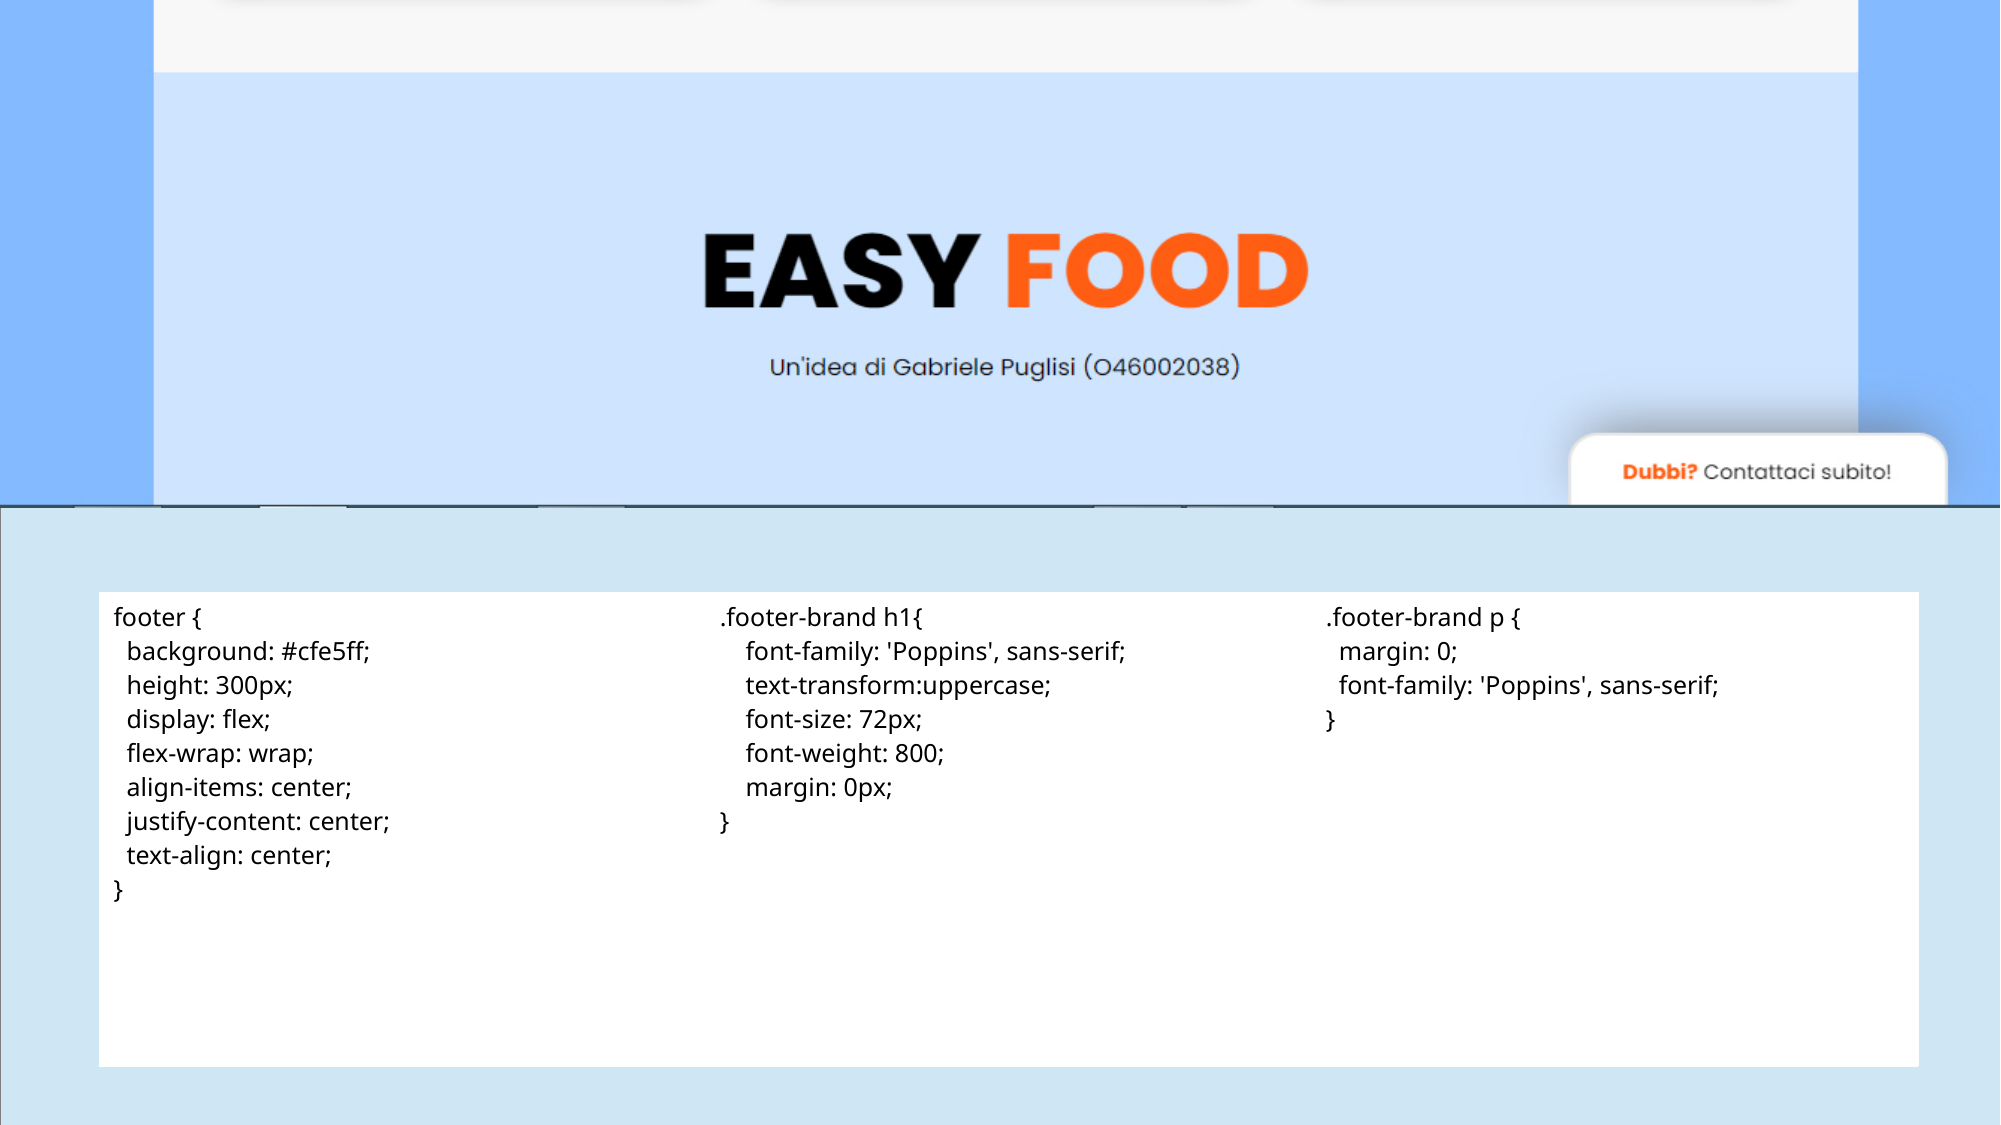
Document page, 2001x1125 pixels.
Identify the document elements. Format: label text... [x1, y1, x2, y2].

table_header .footer-brand h1{ font-family: 'Poppins', sans-serif; text-transform:uppercase; font-size: 72px; font-weight: 800; margin: 0px; } [706, 593, 1311, 1066]
picture [0, 0, 2000, 508]
table_header footer { background: #cfe5ff; height: 300px; display: flex; flex-wrap: wrap; align-items: center; justify-content: center; text-align: center; } [100, 593, 705, 1066]
table_header .footer-brand p { margin: 0; font-family: 'Poppins', sans-serif; } [1312, 593, 1918, 1066]
text_box [0, 508, 2000, 1125]
